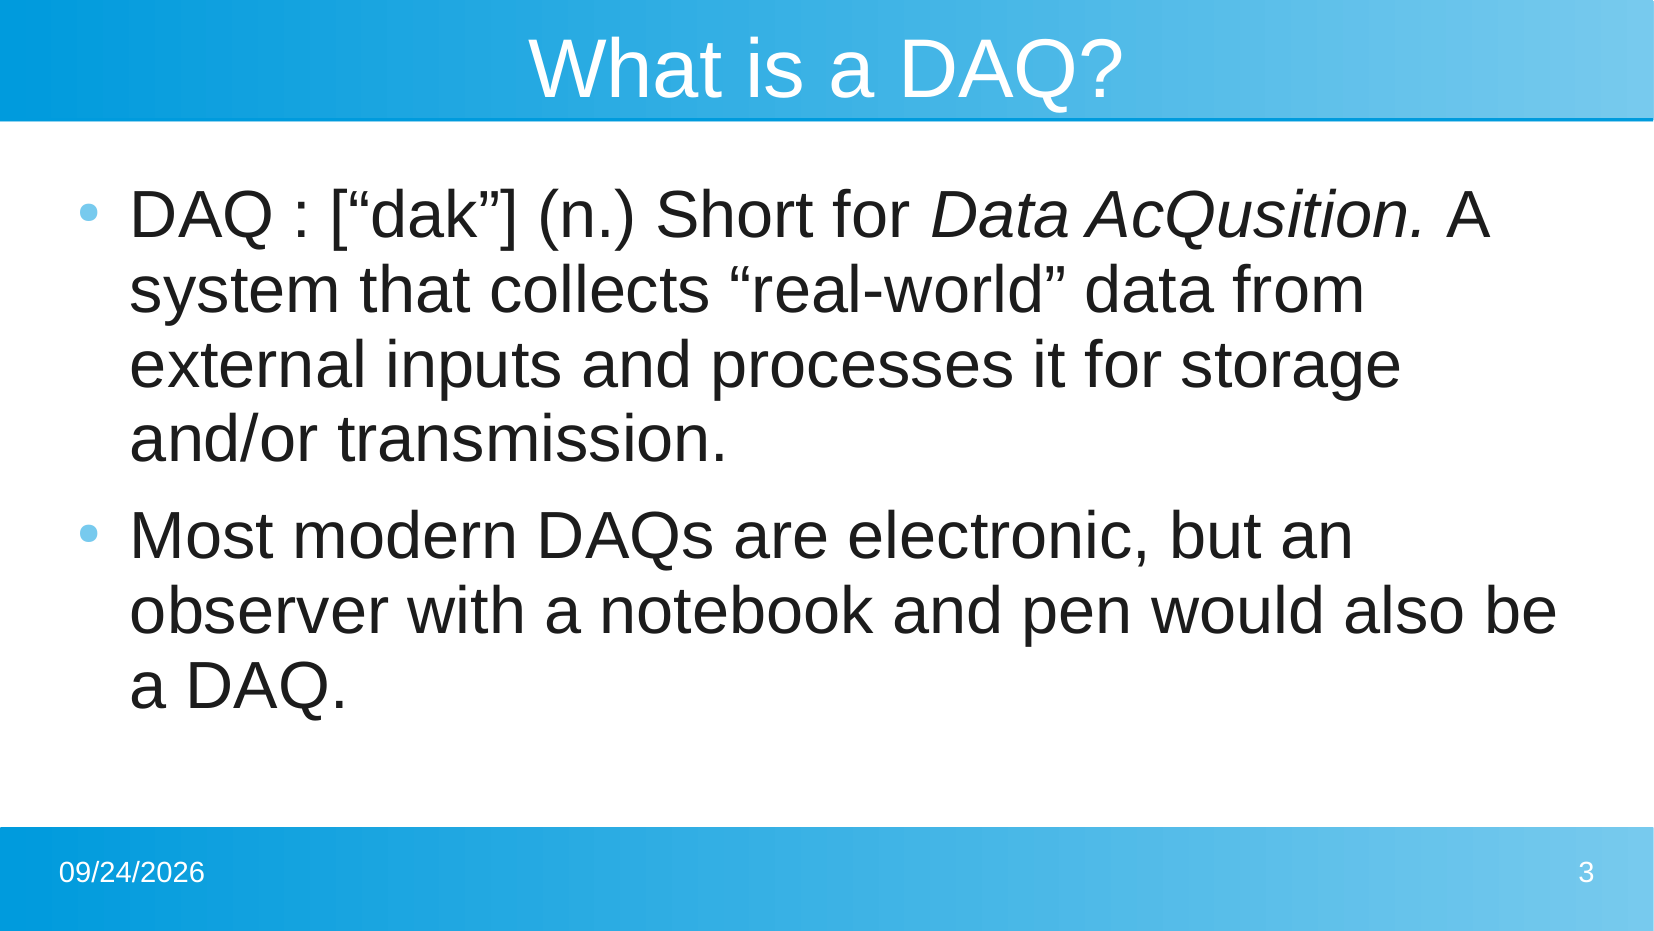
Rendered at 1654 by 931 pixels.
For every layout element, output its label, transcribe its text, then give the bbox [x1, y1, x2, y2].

title What is a DAQ? [59, 22, 1595, 116]
list DAQ : [“dak”] (n.) Short for Data AcQusition. A system that collects “real-world” data from external inputs and processes it for storage and/or transmission. Most modern DAQs are electronic, but an observer with a notebook and pen would also be a DAQ. [59, 177, 1595, 768]
